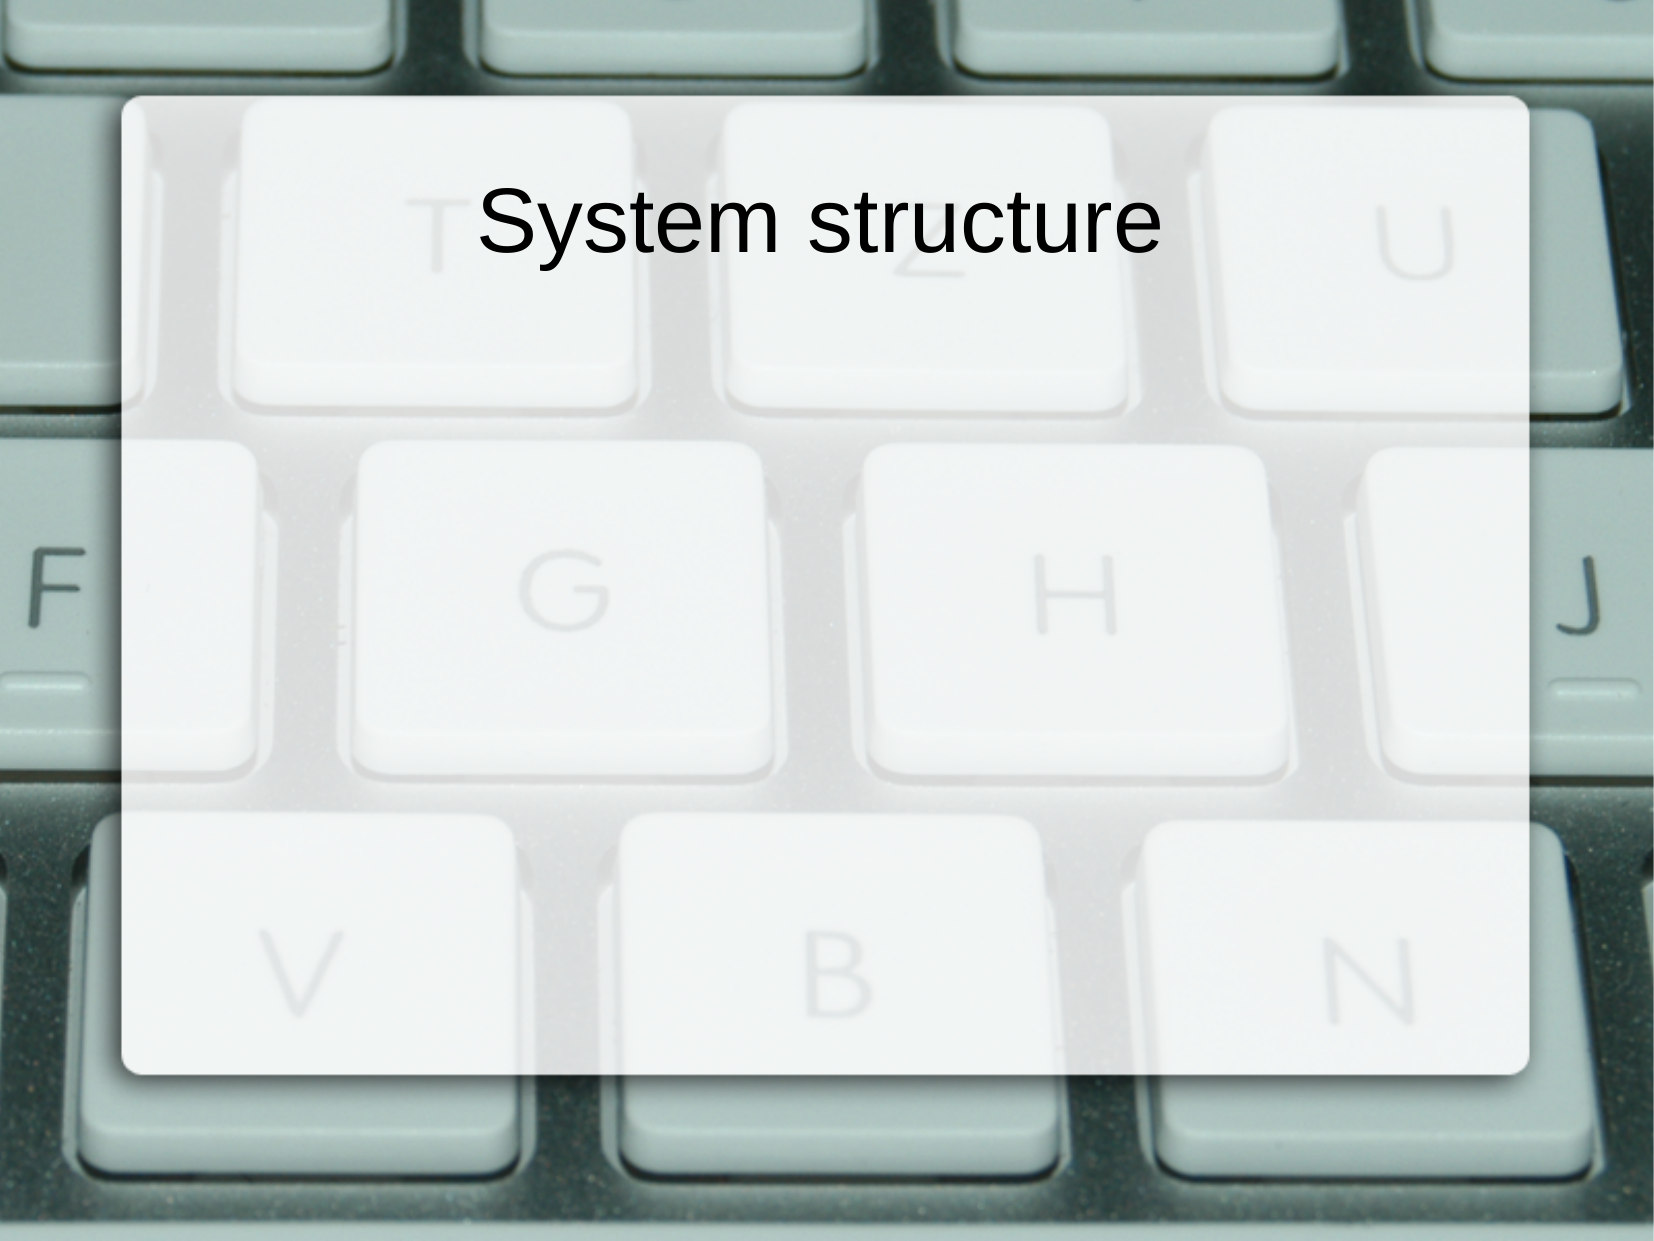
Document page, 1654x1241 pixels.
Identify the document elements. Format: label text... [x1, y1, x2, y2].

picture [0, 0, 1654, 1241]
title System structure [135, 125, 1506, 318]
